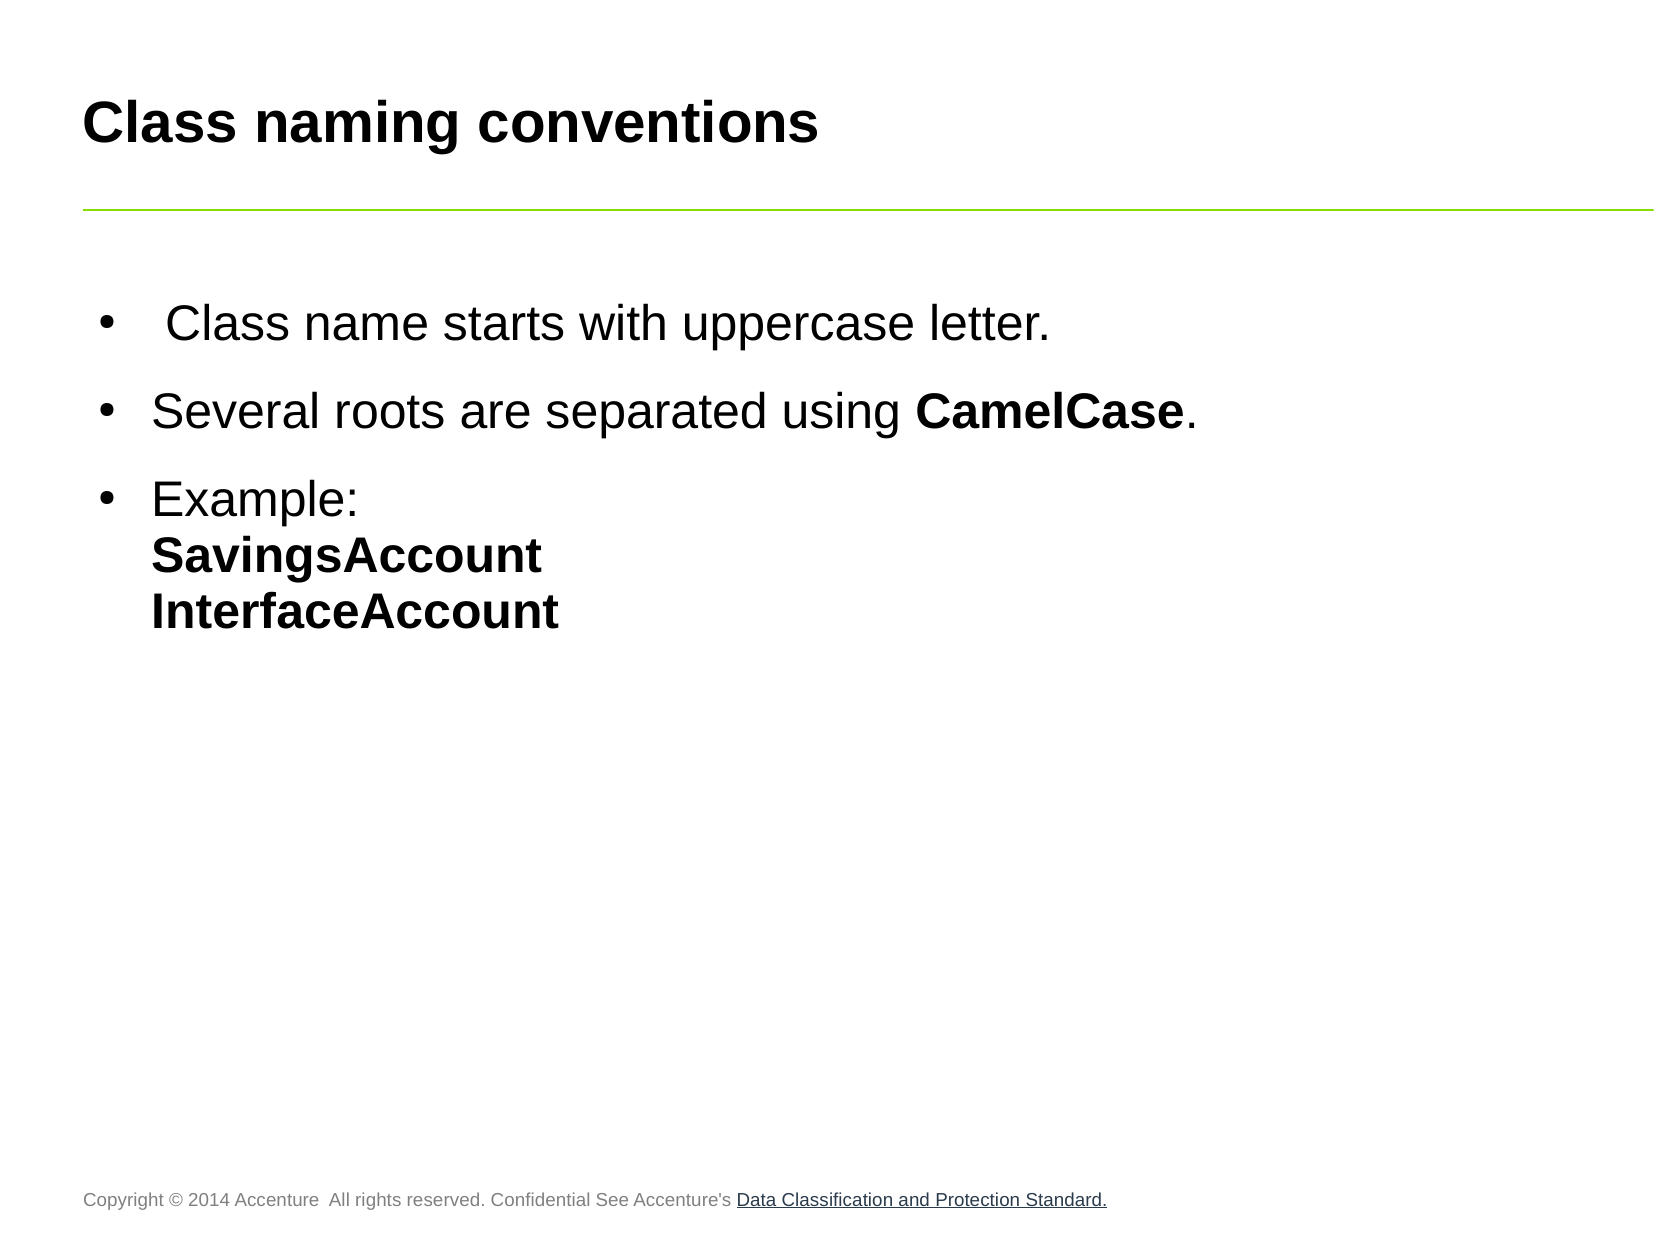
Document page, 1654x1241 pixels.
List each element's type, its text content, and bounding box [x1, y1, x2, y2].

list Class name starts with uppercase letter. Several roots are separated using CamelCase. Example: SavingsAccount InterfaceAccount [80, 295, 1536, 1241]
title Class naming conventions [82, 8, 1571, 236]
